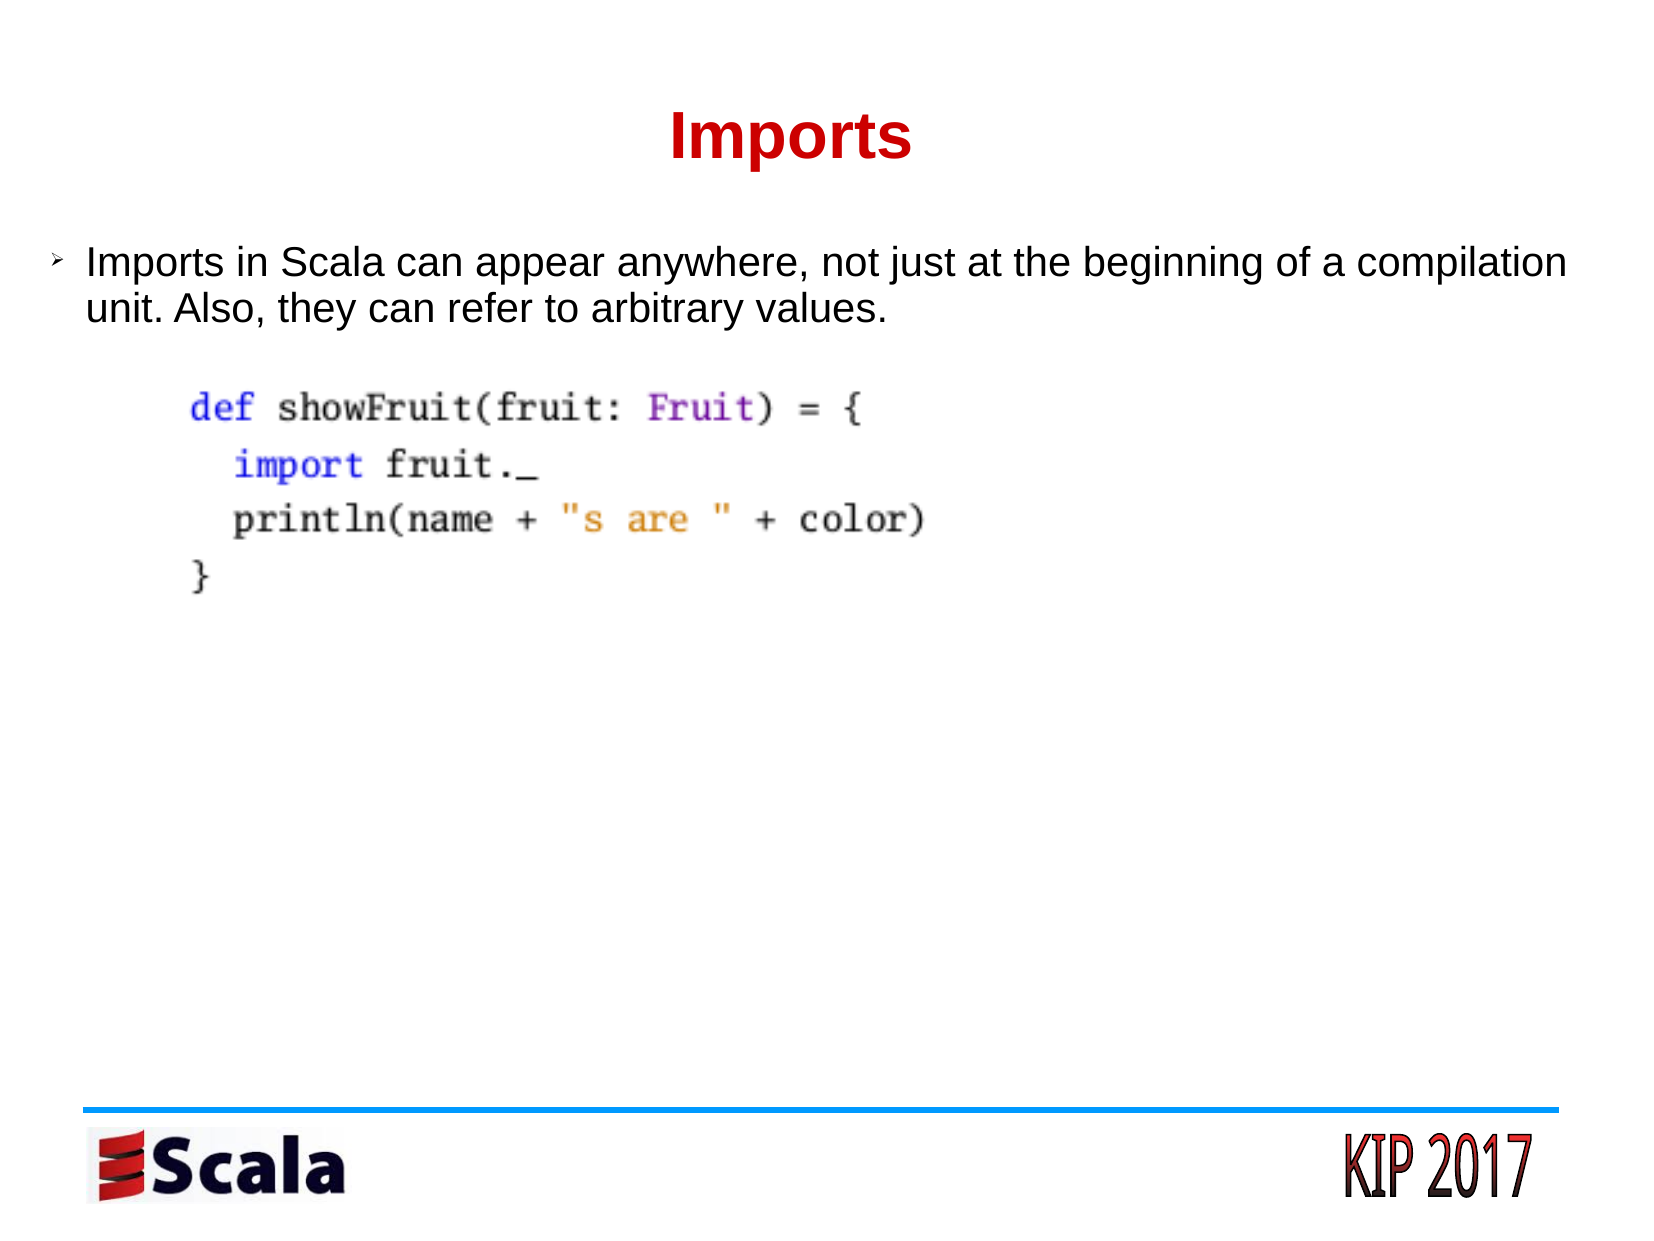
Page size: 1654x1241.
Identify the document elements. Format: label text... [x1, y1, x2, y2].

title Imports [47, 70, 1536, 184]
text_box Imports in Scala can appear anywhere, not just at the beginning of a compilation unit. Also, they can refer to arbitrary values. [0, 184, 1654, 754]
picture [175, 377, 1033, 615]
picture [86, 1127, 359, 1204]
